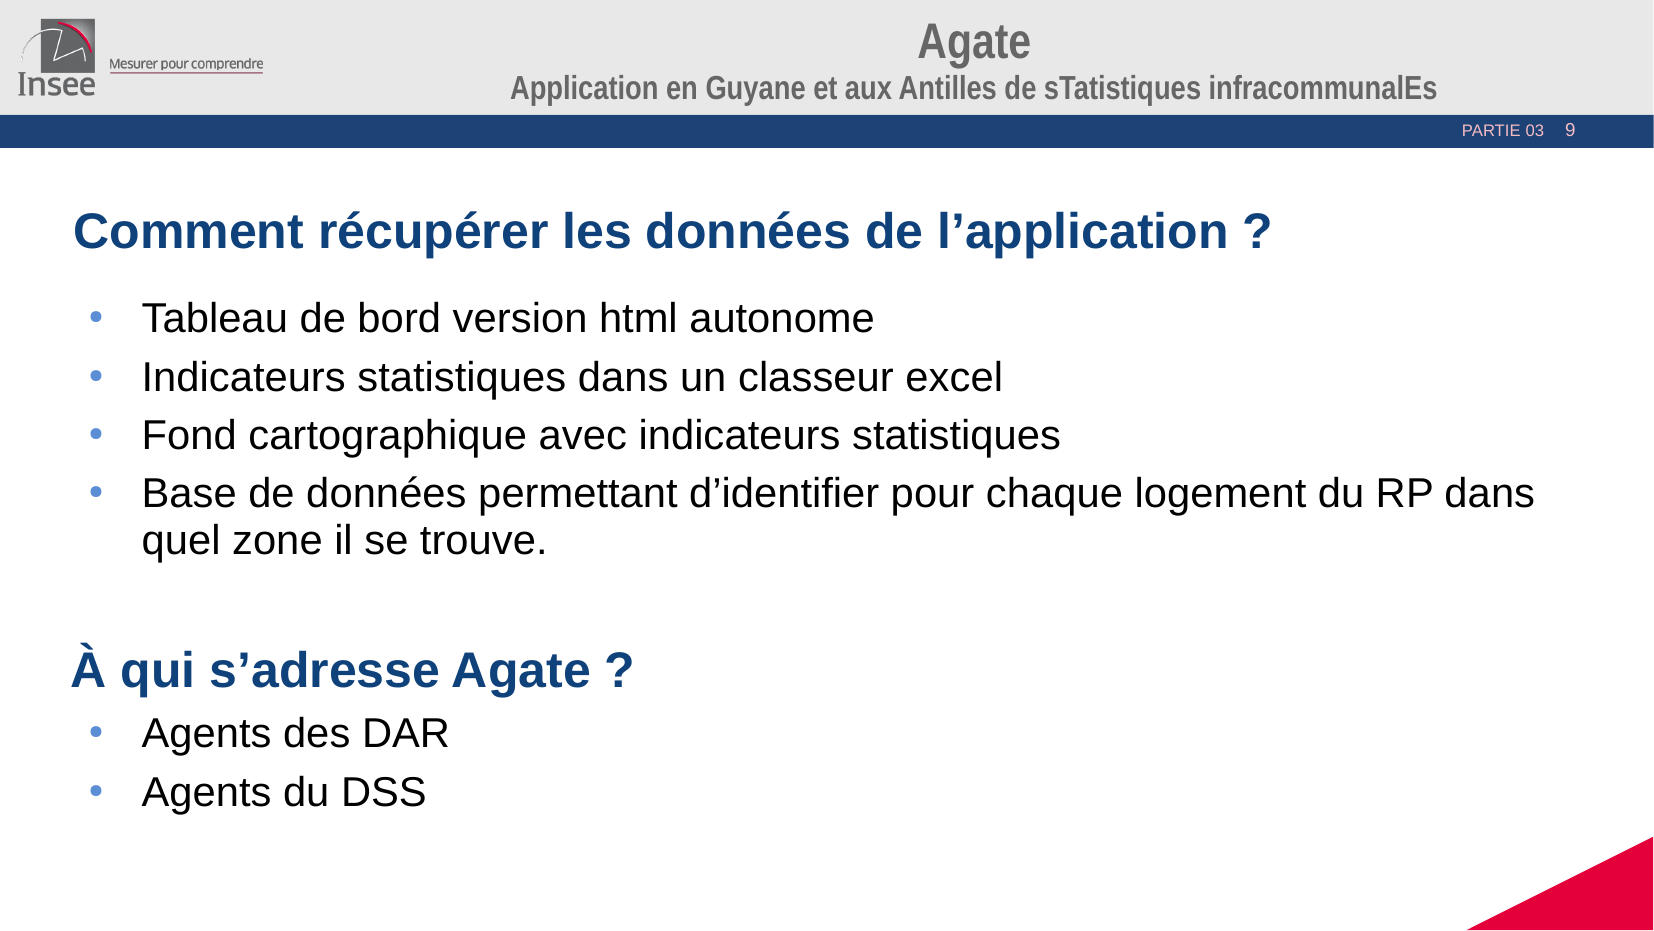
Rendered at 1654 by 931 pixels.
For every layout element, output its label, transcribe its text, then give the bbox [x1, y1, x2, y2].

list Tableau de bord version html autonome Indicateurs statistiques dans un classeur excel Fond cartographique avec indicateurs statistiques Base de données permettant d’identifier pour chaque logement du RP dans quel zone il se trouve. À qui s’adresse Agate ? Agents des DAR Agents du DSS [53, 295, 1601, 898]
text_box Comment récupérer les données de l’application ? [59, 196, 1607, 272]
picture [14, 0, 263, 99]
text_box PARTIE 03 [1311, 114, 1560, 148]
title Agate Application en Guyane et aux Antilles de sTatistiques infracommunalEs [295, 0, 1654, 119]
